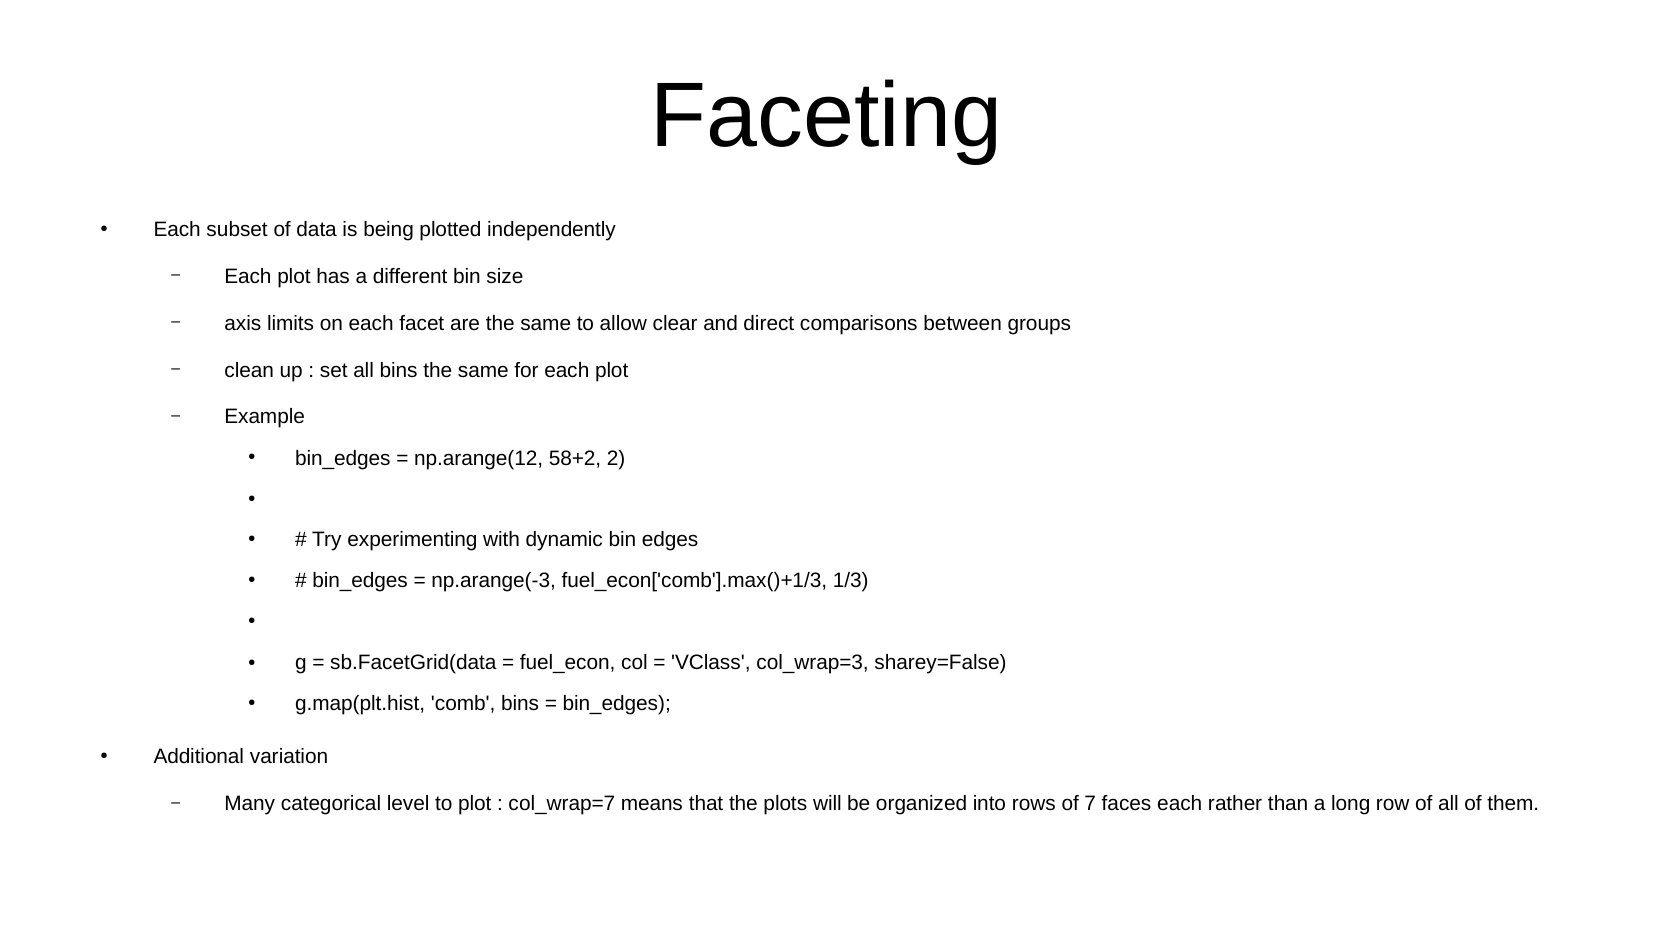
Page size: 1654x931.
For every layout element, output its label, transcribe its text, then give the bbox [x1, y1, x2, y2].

list Each subset of data is being plotted independently Each plot has a different bin size axis limits on each facet are the same to allow clear and direct comparisons between groups clean up : set all bins the same for each plot Example bin_edges = np.arange(12, 58+2, 2) # Try experimenting with dynamic bin edges # bin_edges = np.arange(-3, fuel_econ['comb'].max()+1/3, 1/3) g = sb.FacetGrid(data = fuel_econ, col = 'VClass', col_wrap=3, sharey=False) g.map(plt.hist, 'comb', bins = bin_edges); Additional variation Many categorical level to plot : col_wrap=7 means that the plots will be organized into rows of 7 faces each rather than a long row of all of them. [82, 217, 1636, 916]
title Faceting [82, 37, 1571, 193]
